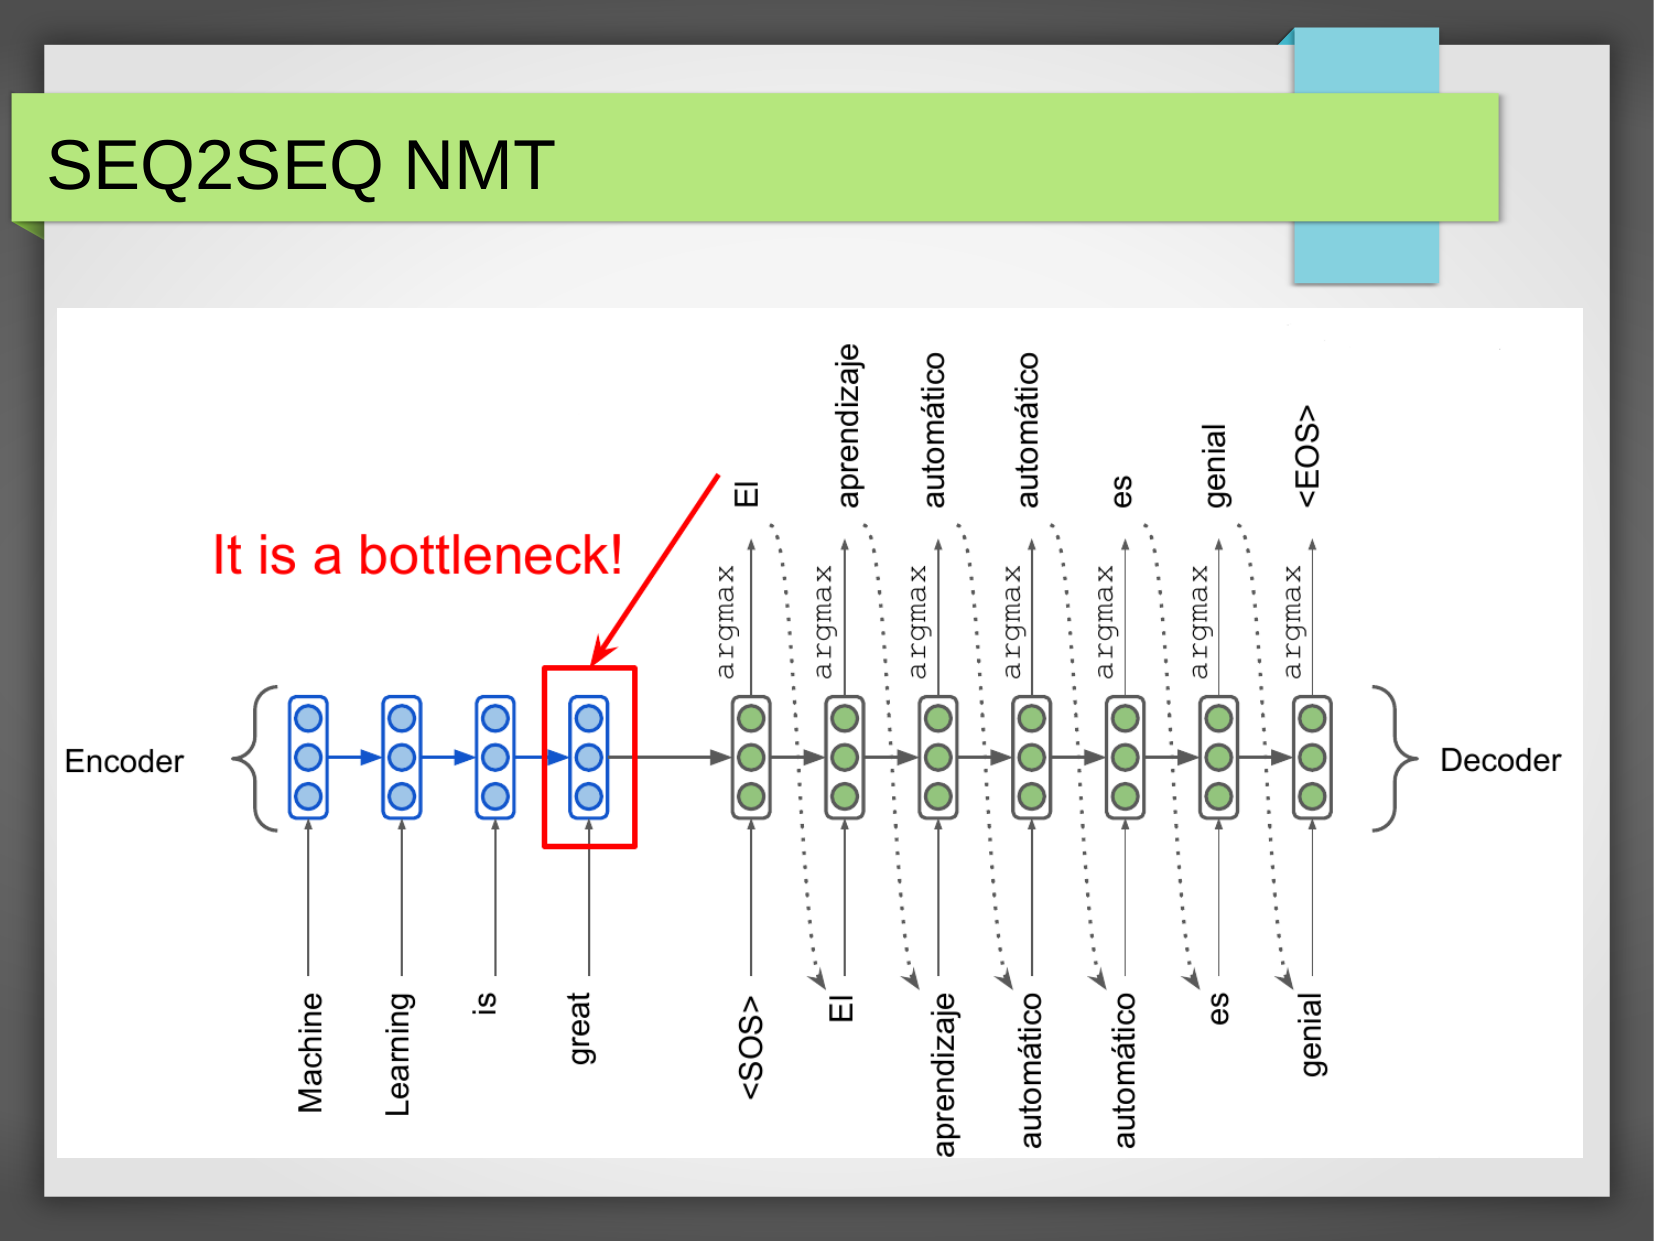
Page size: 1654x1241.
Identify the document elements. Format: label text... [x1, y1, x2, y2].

picture [0, 0, 1654, 1241]
title SEQ2SEQ NMT [46, 125, 969, 205]
